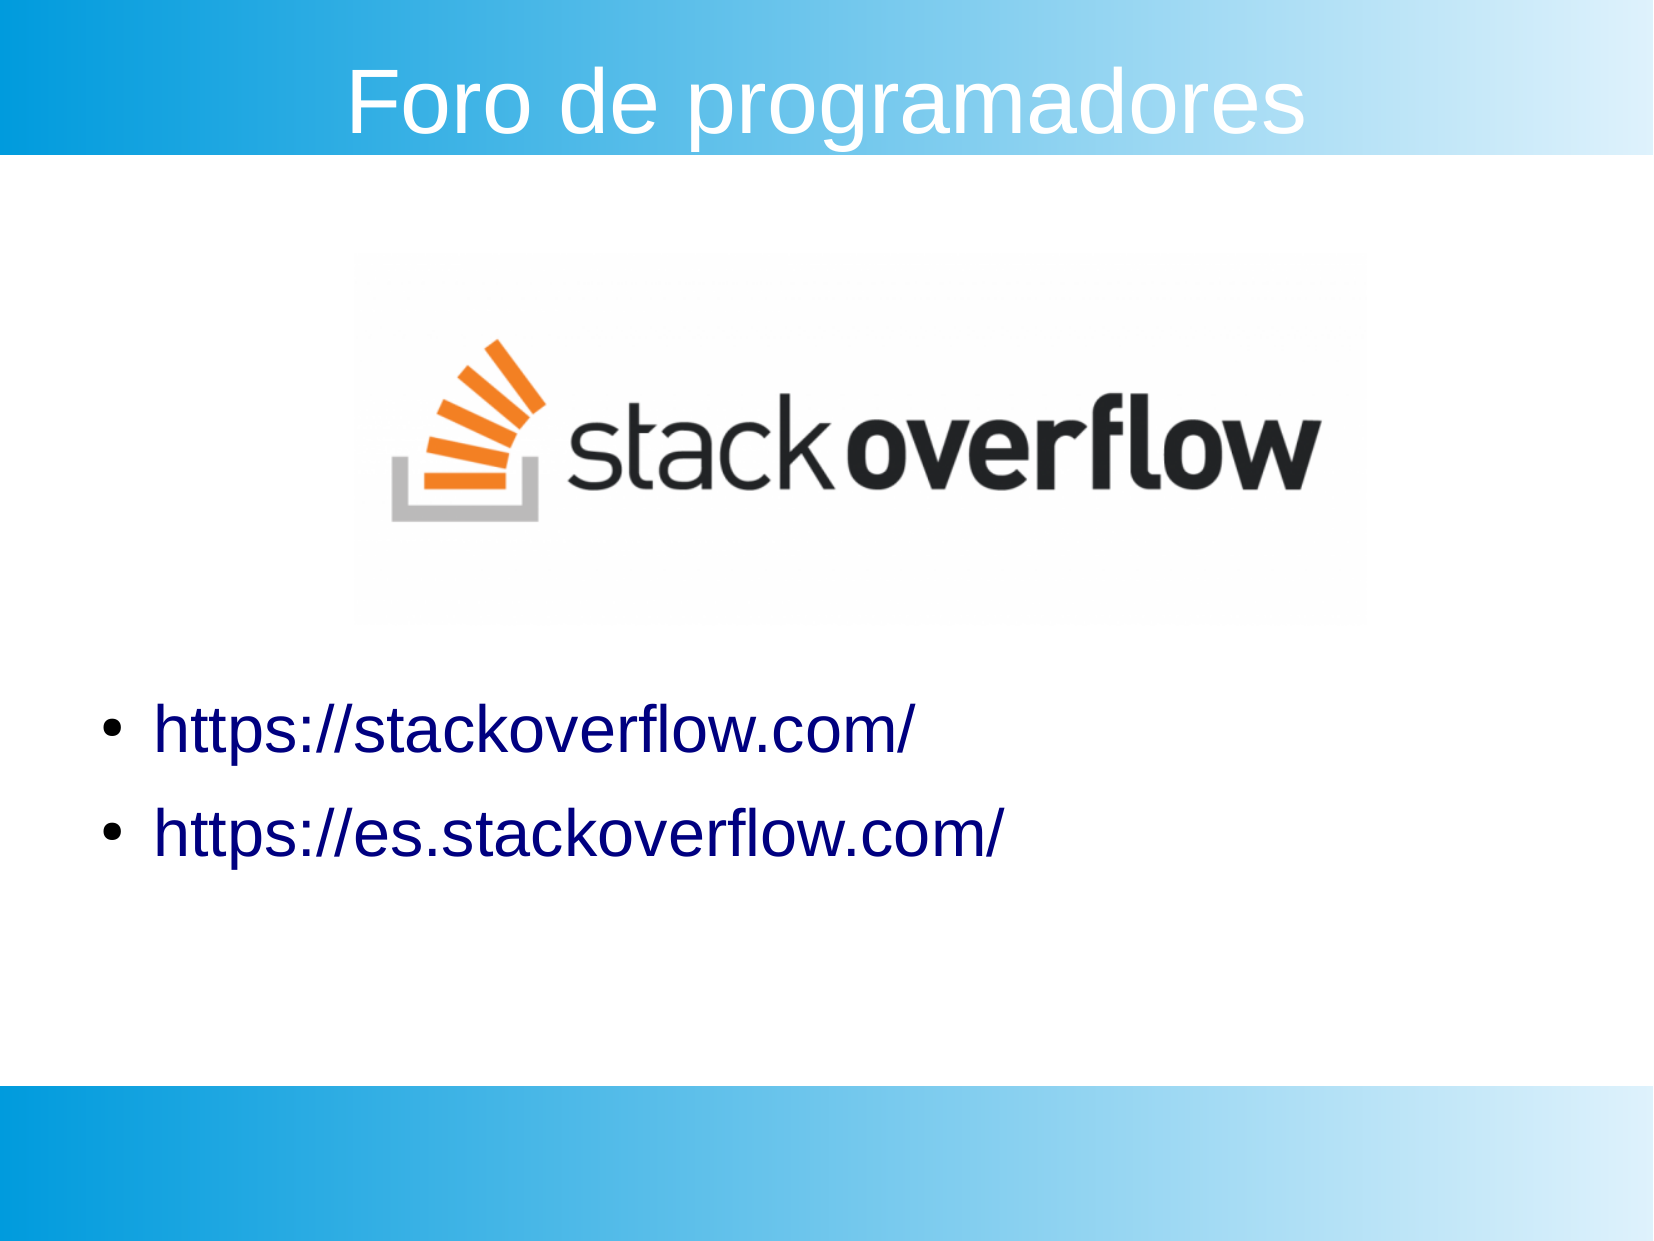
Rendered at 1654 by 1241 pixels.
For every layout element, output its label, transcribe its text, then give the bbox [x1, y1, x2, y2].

title Foro de programadores [82, 49, 1571, 155]
picture [354, 253, 1367, 626]
list https://stackoverflow.com/ https://es.stackoverflow.com/ [82, 691, 1087, 839]
